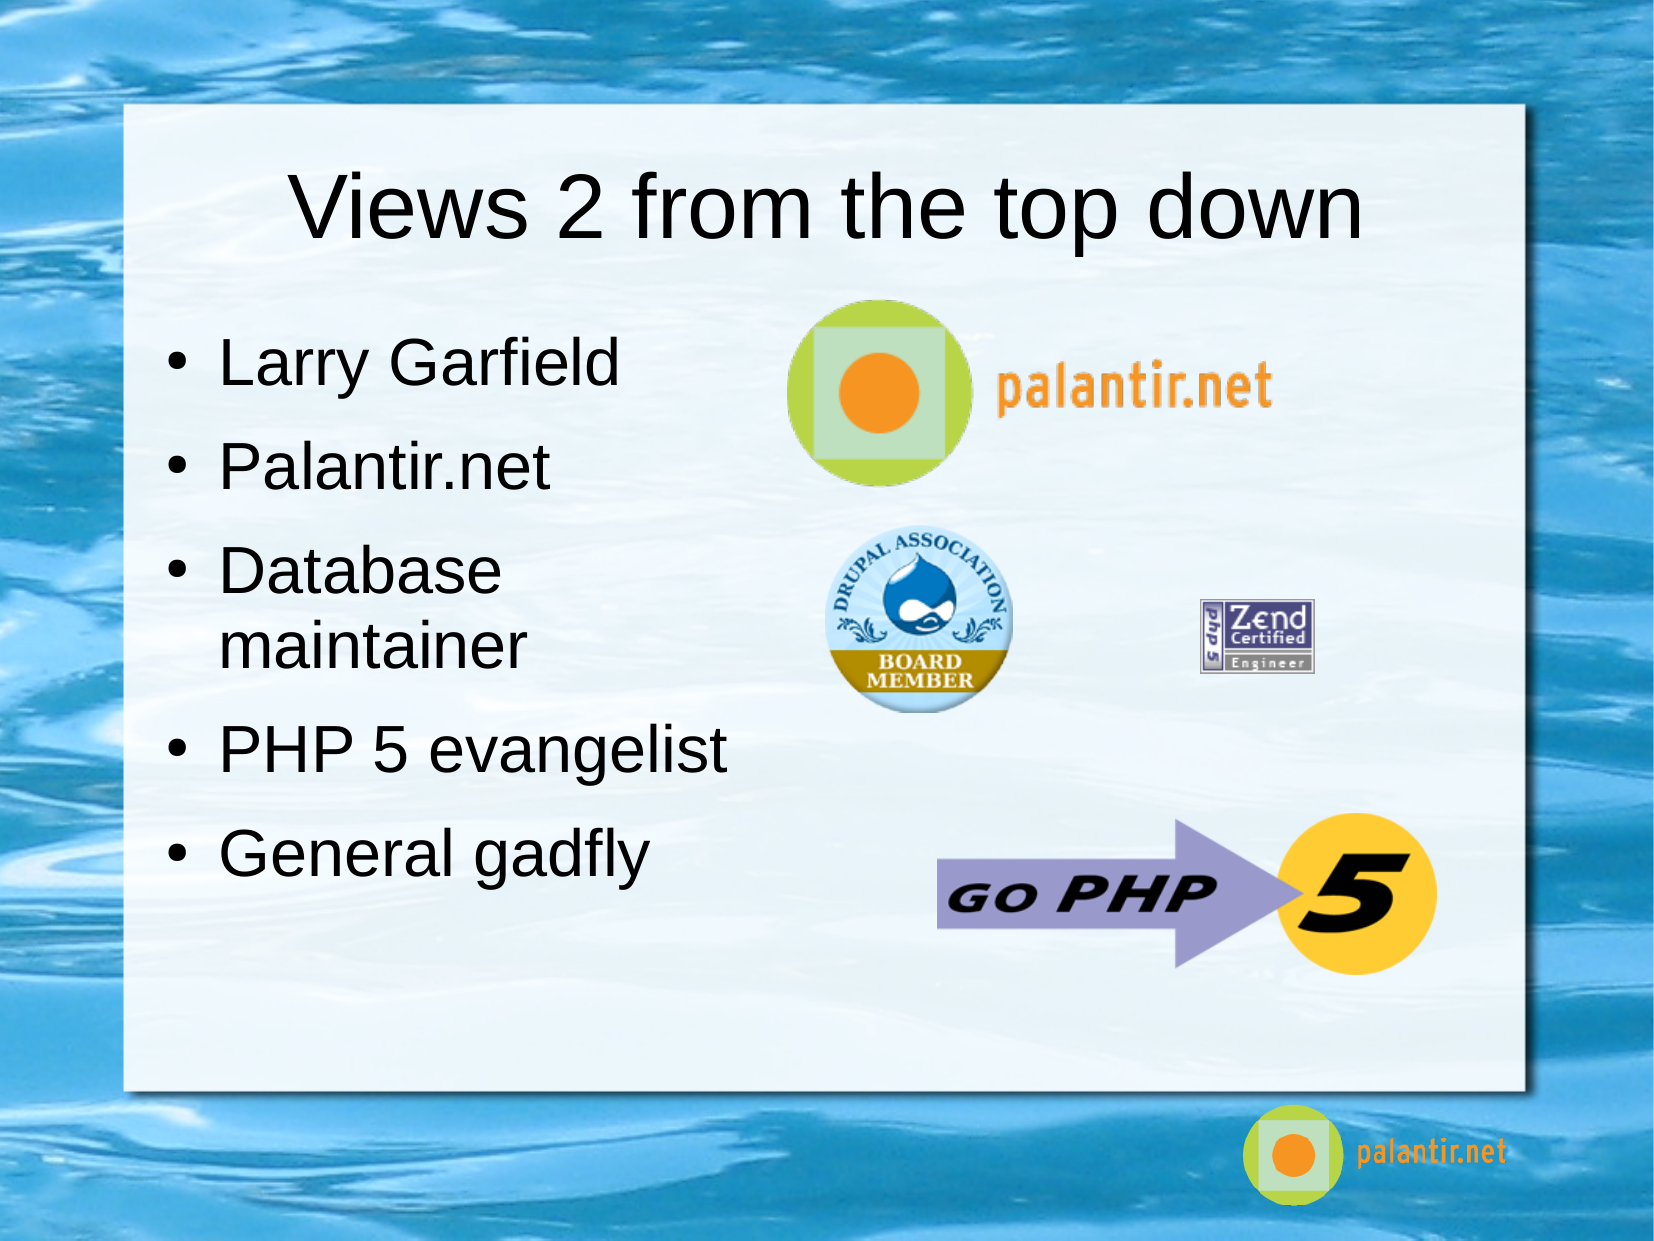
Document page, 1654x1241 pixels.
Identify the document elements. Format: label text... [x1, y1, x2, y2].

title Views 2 from the top down [147, 118, 1506, 296]
list Larry Garfield Palantir.net Database maintainer PHP 5 evangelist General gadfly [147, 324, 811, 1049]
picture [0, 0, 1654, 1241]
